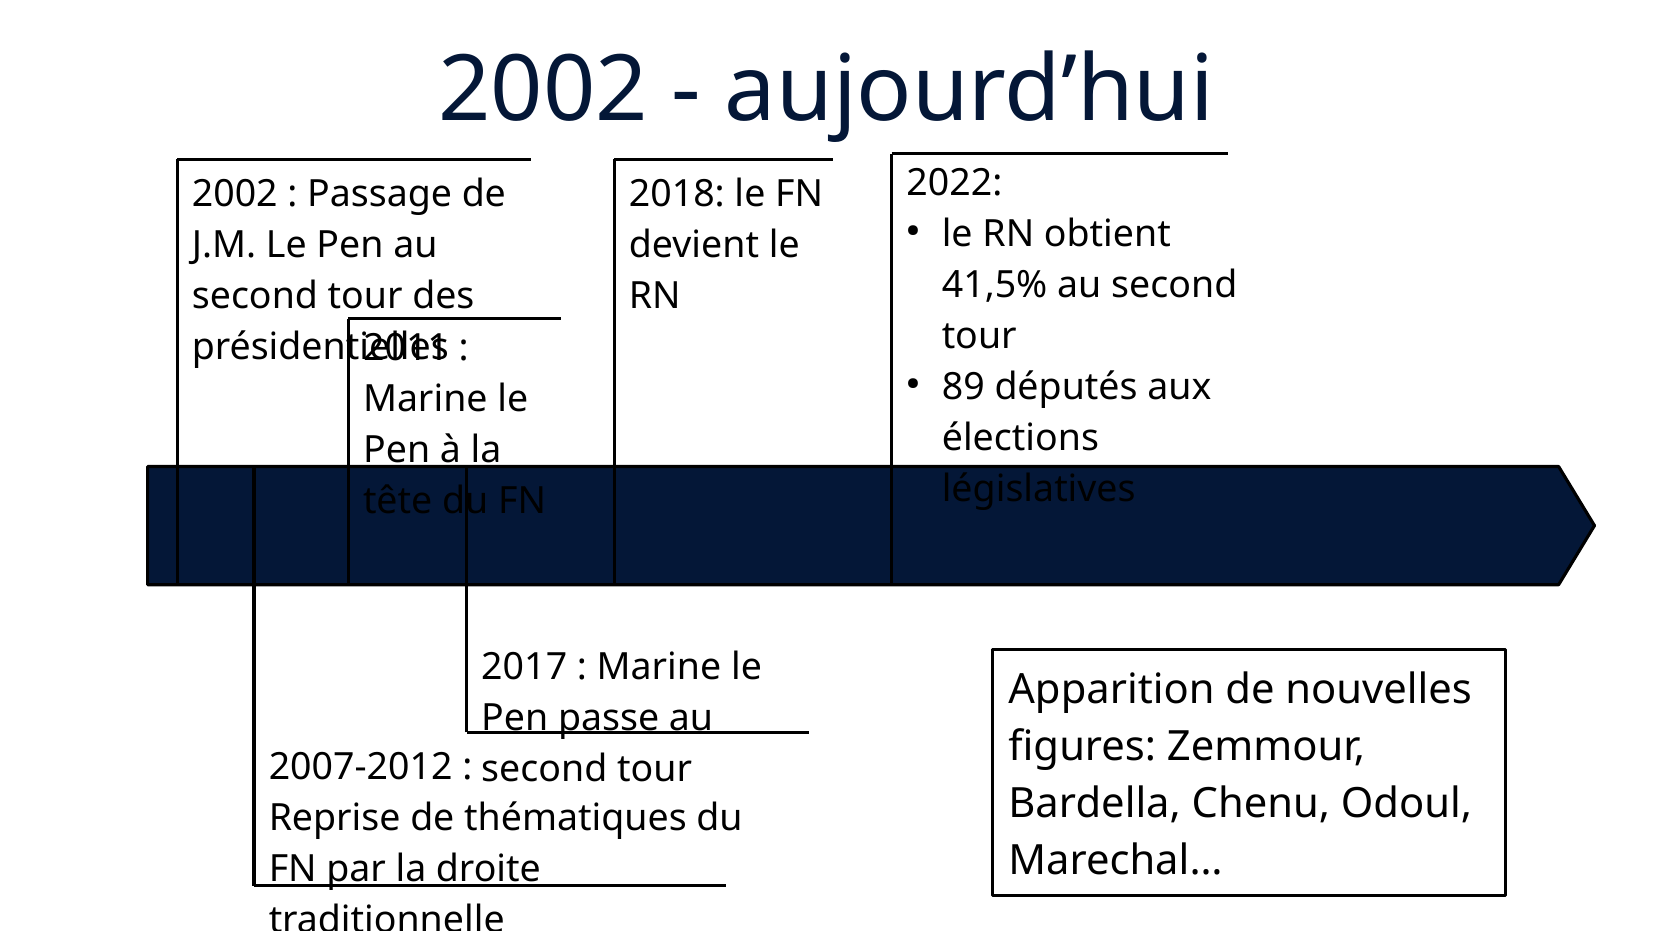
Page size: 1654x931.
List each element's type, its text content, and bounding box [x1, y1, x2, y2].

text_box 2002 : Passage de J.M. Le Pen au second tour des présidentielles [179, 159, 562, 312]
text_box [179, 466, 347, 585]
text_box [147, 466, 176, 585]
text_box [1081, 483, 1092, 498]
text_box [350, 466, 613, 585]
text_box 2007-2012 : Reprise de thématiques du FN par la droite traditionnelle [253, 732, 768, 931]
text_box 2018: le FN devient le RN [616, 159, 857, 284]
title 2002 - aujourd’hui [82, 7, 1571, 163]
text_box 2011 : Marine le Pen à la tête du FN [348, 312, 591, 466]
text_box [957, 483, 967, 489]
text_box Apparition de nouvelles figures: Zemmour, Bardella, Chenu, Odoul, Marechal… [992, 649, 1506, 820]
text_box 2022: le RN obtient 41,5% au second tour 89 députés aux élections législatives [891, 147, 1270, 483]
text_box [1038, 491, 1048, 499]
text_box 2017 : Marine le Pen passe au second tour [466, 631, 827, 830]
text_box [616, 466, 890, 585]
text_box [893, 466, 1595, 585]
text_box [1102, 483, 1112, 489]
text_box [977, 483, 989, 499]
